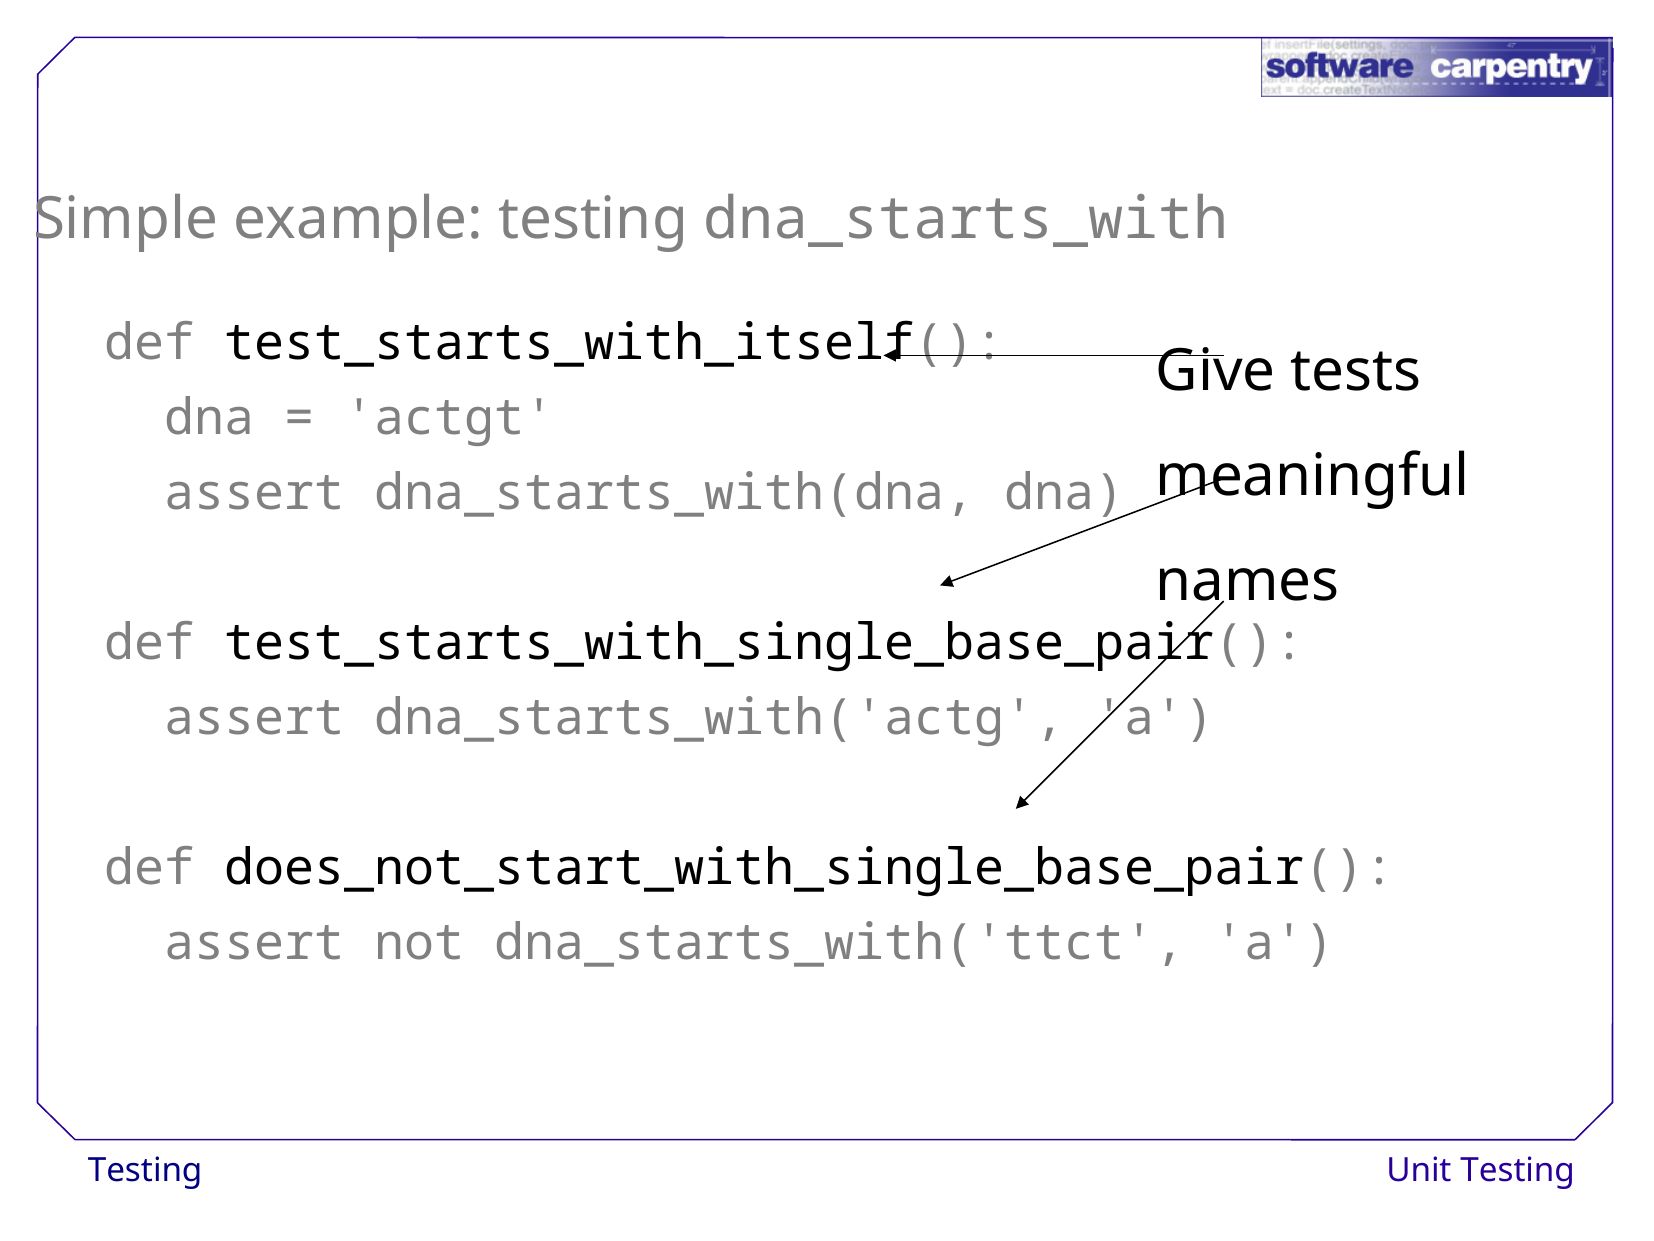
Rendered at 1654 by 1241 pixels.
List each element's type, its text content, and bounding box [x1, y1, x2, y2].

picture [1261, 39, 1613, 97]
text_box Simple example: testing dna_starts_with [18, 138, 1394, 259]
text_box Give tests meaningful names [1140, 289, 1635, 620]
text_box def test_starts_with_itself(): dna = 'actgt' assert dna_starts_with(dna, dna) def test_starts_with_single_base_pair(): assert dna_starts_with('actg', 'a') def does_not_start_with_single_base_pair(): assert not dna_starts_with('ttct', 'a') [89, 287, 1512, 1037]
